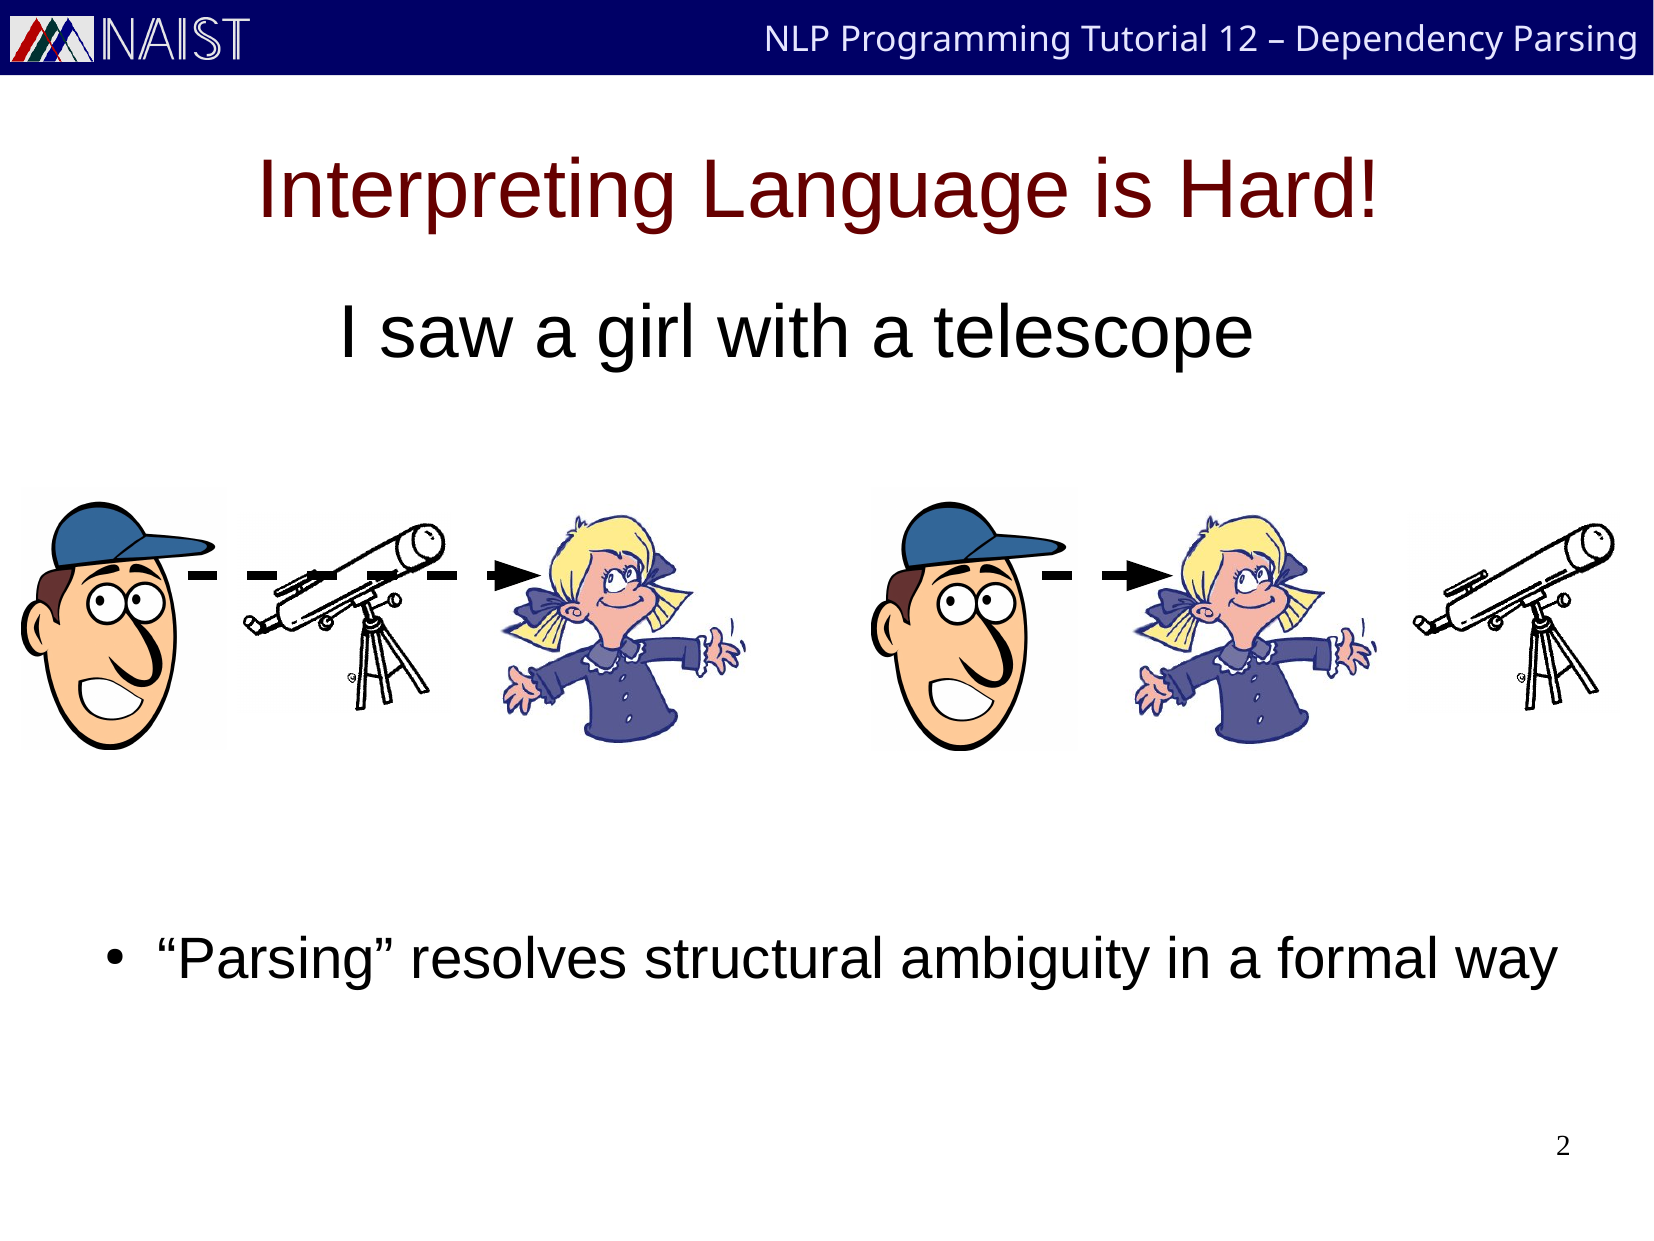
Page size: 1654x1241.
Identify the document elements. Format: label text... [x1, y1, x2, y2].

picture [237, 512, 451, 713]
title Interpreting Language is Hard! [75, 92, 1564, 285]
picture [871, 487, 1078, 751]
picture [102, 17, 251, 60]
picture [21, 487, 227, 751]
picture [1407, 512, 1620, 713]
picture [1112, 504, 1382, 751]
picture [480, 504, 751, 751]
text_box I saw a girl with a telescope [323, 282, 1271, 382]
list “Parsing” resolves structural ambiguity in a formal way [86, 926, 1576, 1077]
picture [10, 16, 94, 62]
